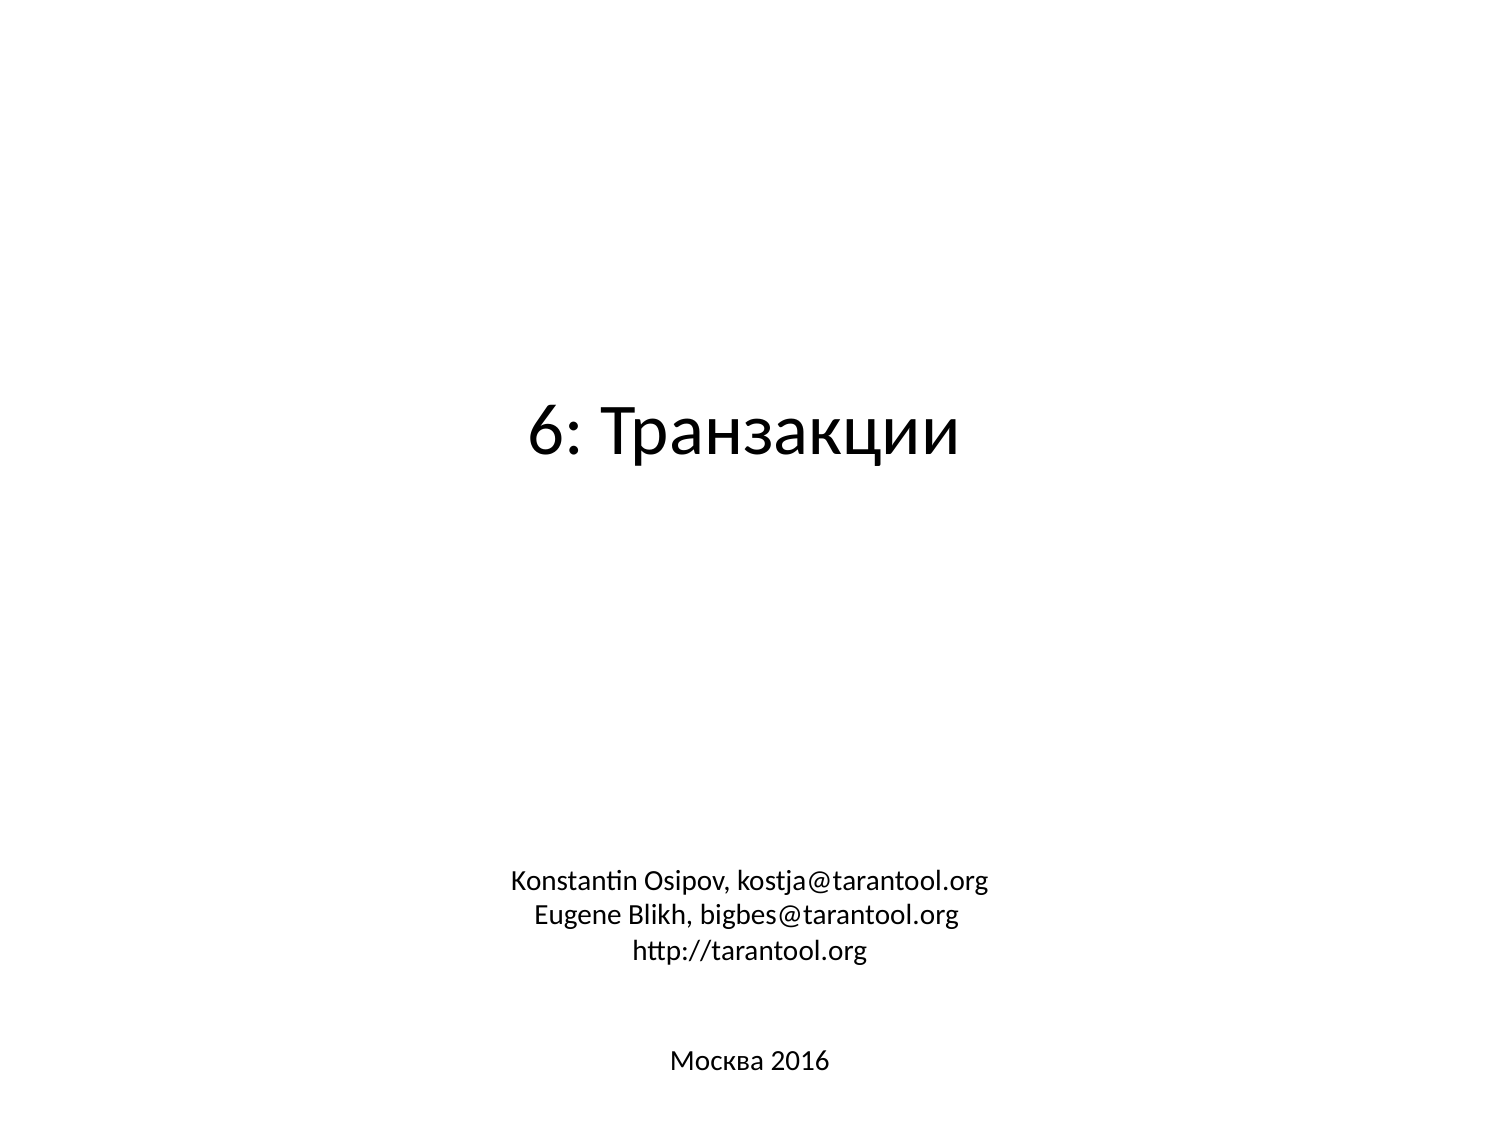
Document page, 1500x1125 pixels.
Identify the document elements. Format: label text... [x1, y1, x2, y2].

text_box 6: Транзакции [76, 374, 1413, 564]
text_box Москва 2016 [0, 1033, 1500, 1084]
text_box Konstantin Osipov, kostja@tarantool.org Eugene Blikh, bigbes@tarantool.org http://tarantool.org [0, 853, 1500, 974]
